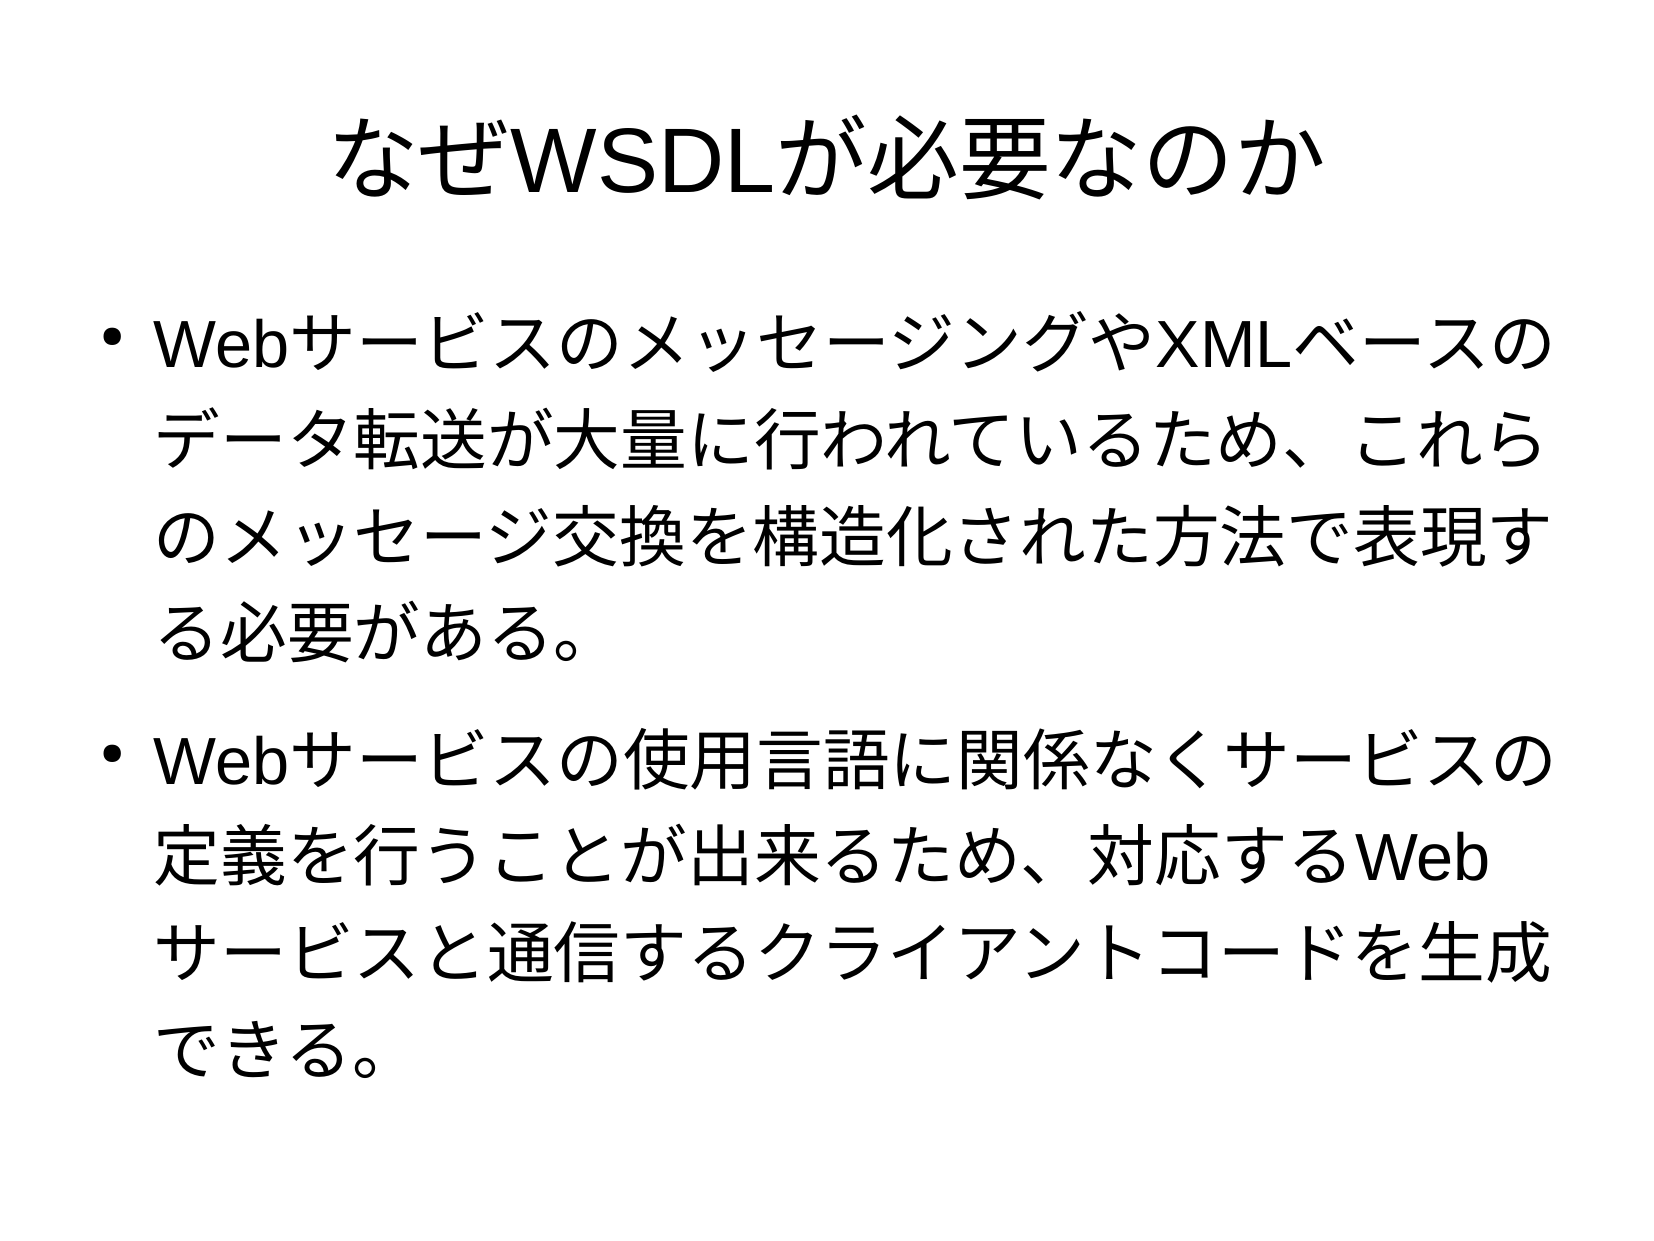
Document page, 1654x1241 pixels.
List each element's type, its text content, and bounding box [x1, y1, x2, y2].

title なぜWSDLが必要なのか [82, 49, 1571, 257]
list WebサービスのメッセージングやXMLベースのデータ転送が大量に行われているため、これらのメッセージ交換を構造化された方法で表現する必要がある。 Webサービスの使用言語に関係なくサービスの定義を行うことが出来るため、対応するWebサービスと通信するクライアントコードを生成できる。 [82, 290, 1571, 1109]
